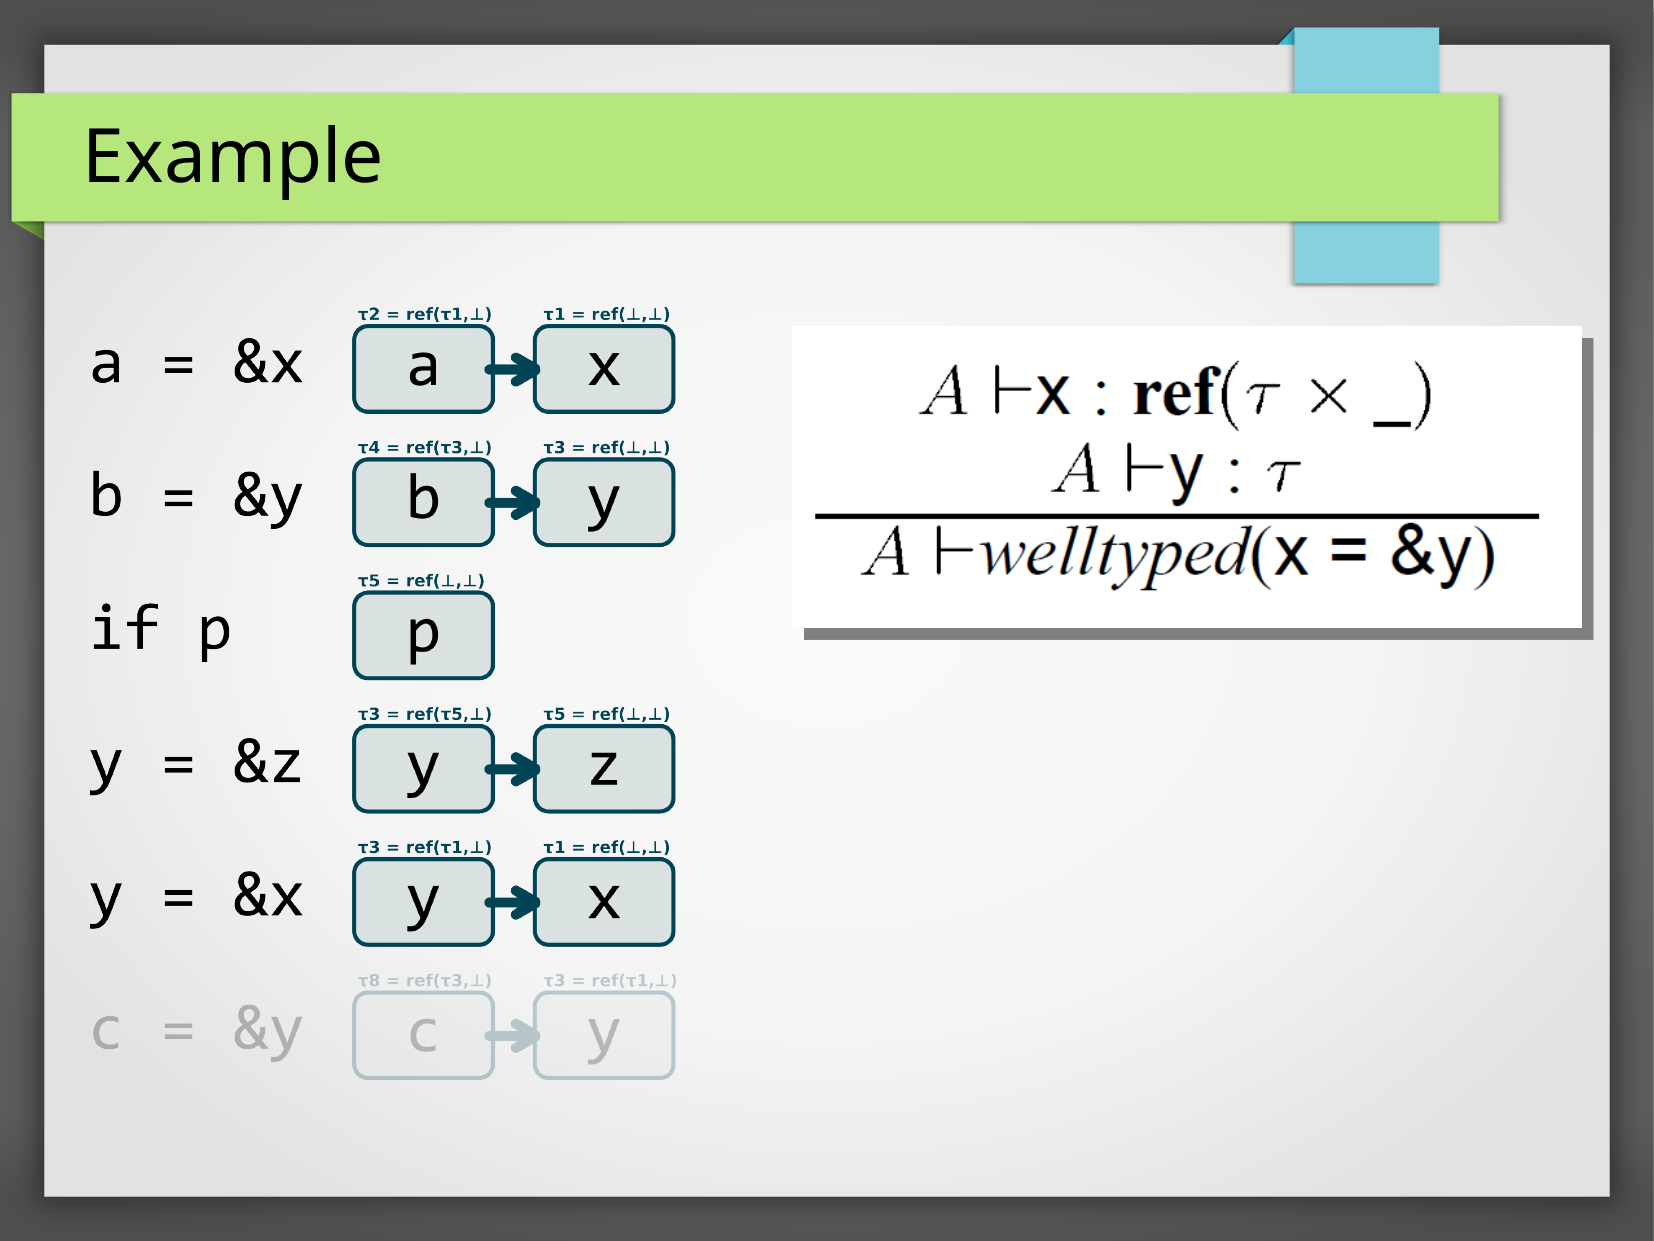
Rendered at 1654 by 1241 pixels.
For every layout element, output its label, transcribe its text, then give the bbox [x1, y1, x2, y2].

title Example [82, 94, 1264, 213]
picture [0, 0, 1654, 1241]
